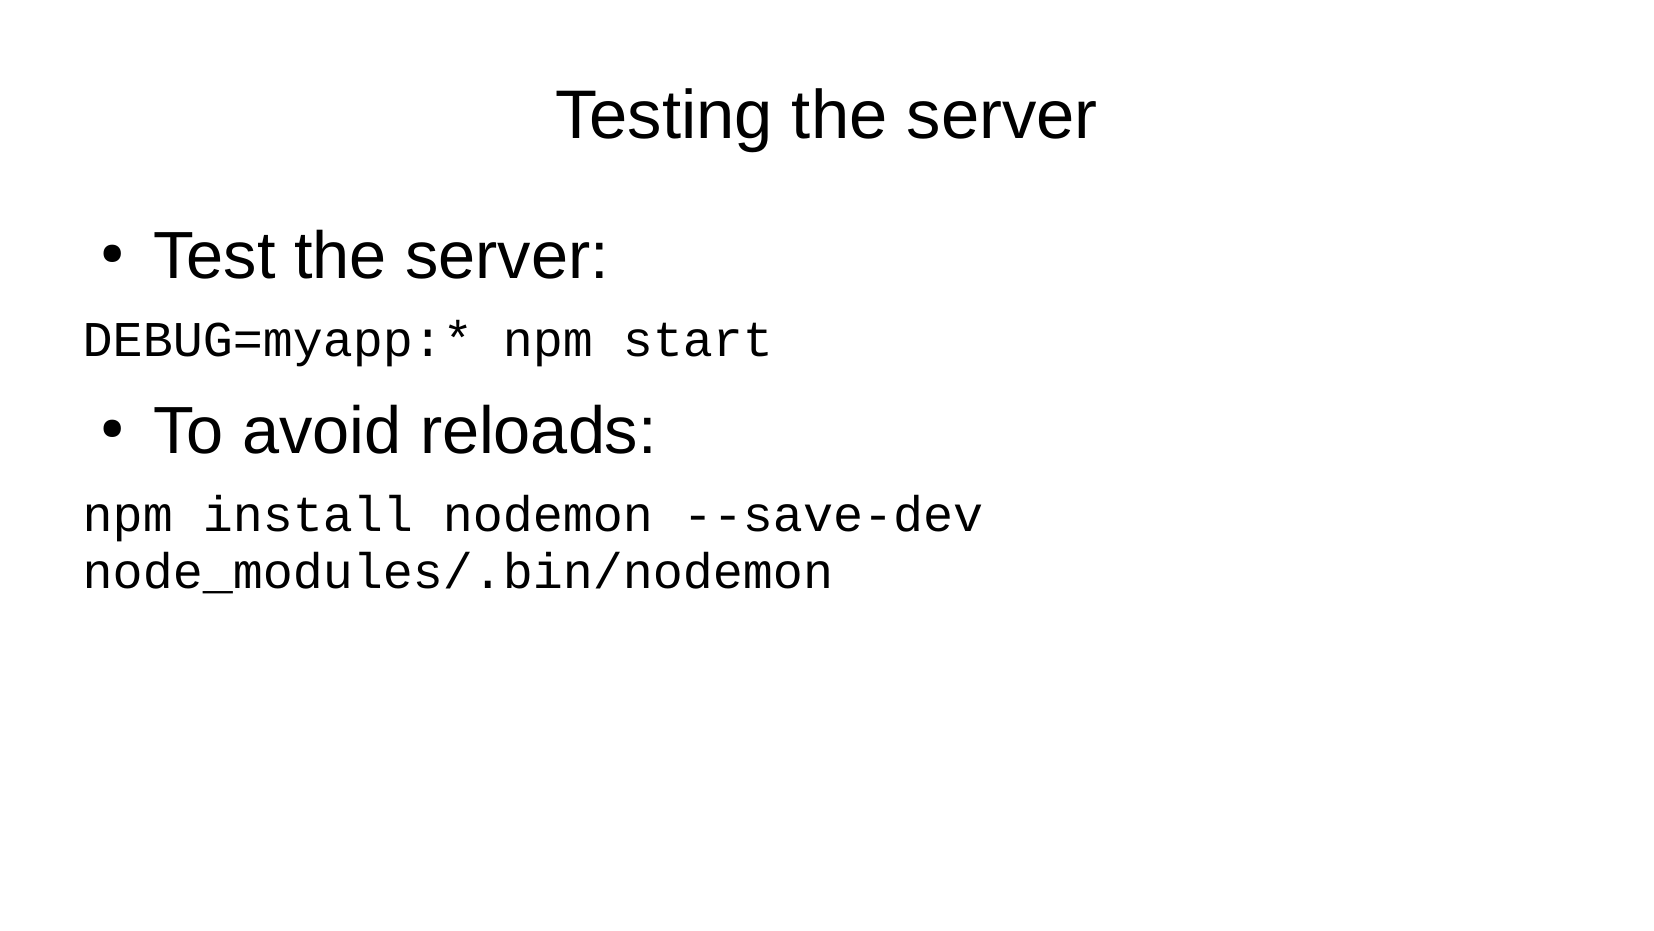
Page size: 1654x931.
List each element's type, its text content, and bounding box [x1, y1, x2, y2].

title Testing the server [82, 37, 1571, 193]
list Test the server: DEBUG=myapp:* npm start To avoid reloads: npm install nodemon --save-dev node_modules/.bin/nodemon [82, 217, 1571, 758]
